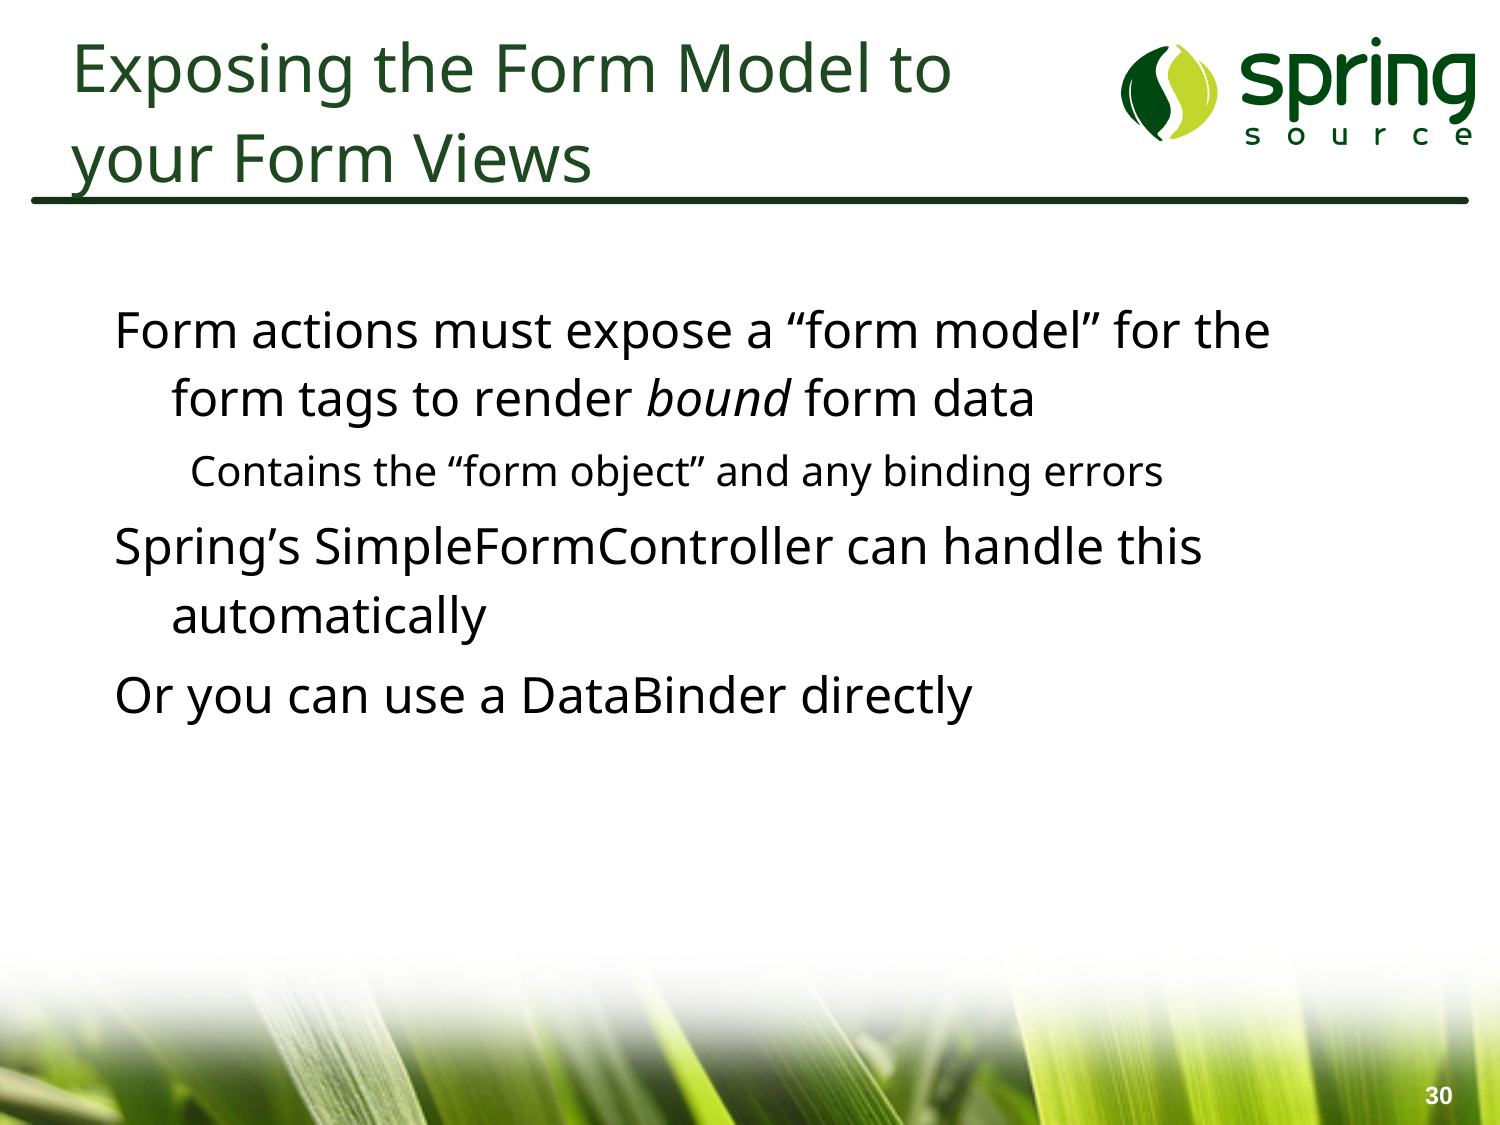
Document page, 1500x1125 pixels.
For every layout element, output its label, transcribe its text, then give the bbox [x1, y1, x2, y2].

title Exposing the Form Model to your Form Views [56, 13, 1089, 191]
list Form actions must expose a “form model” for the form tags to render bound form data Contains the “form object” and any binding errors Spring’s SimpleFormController can handle this automatically Or you can use a DataBinder directly [99, 287, 1391, 803]
picture [1121, 37, 1475, 145]
picture [0, 944, 1500, 1125]
